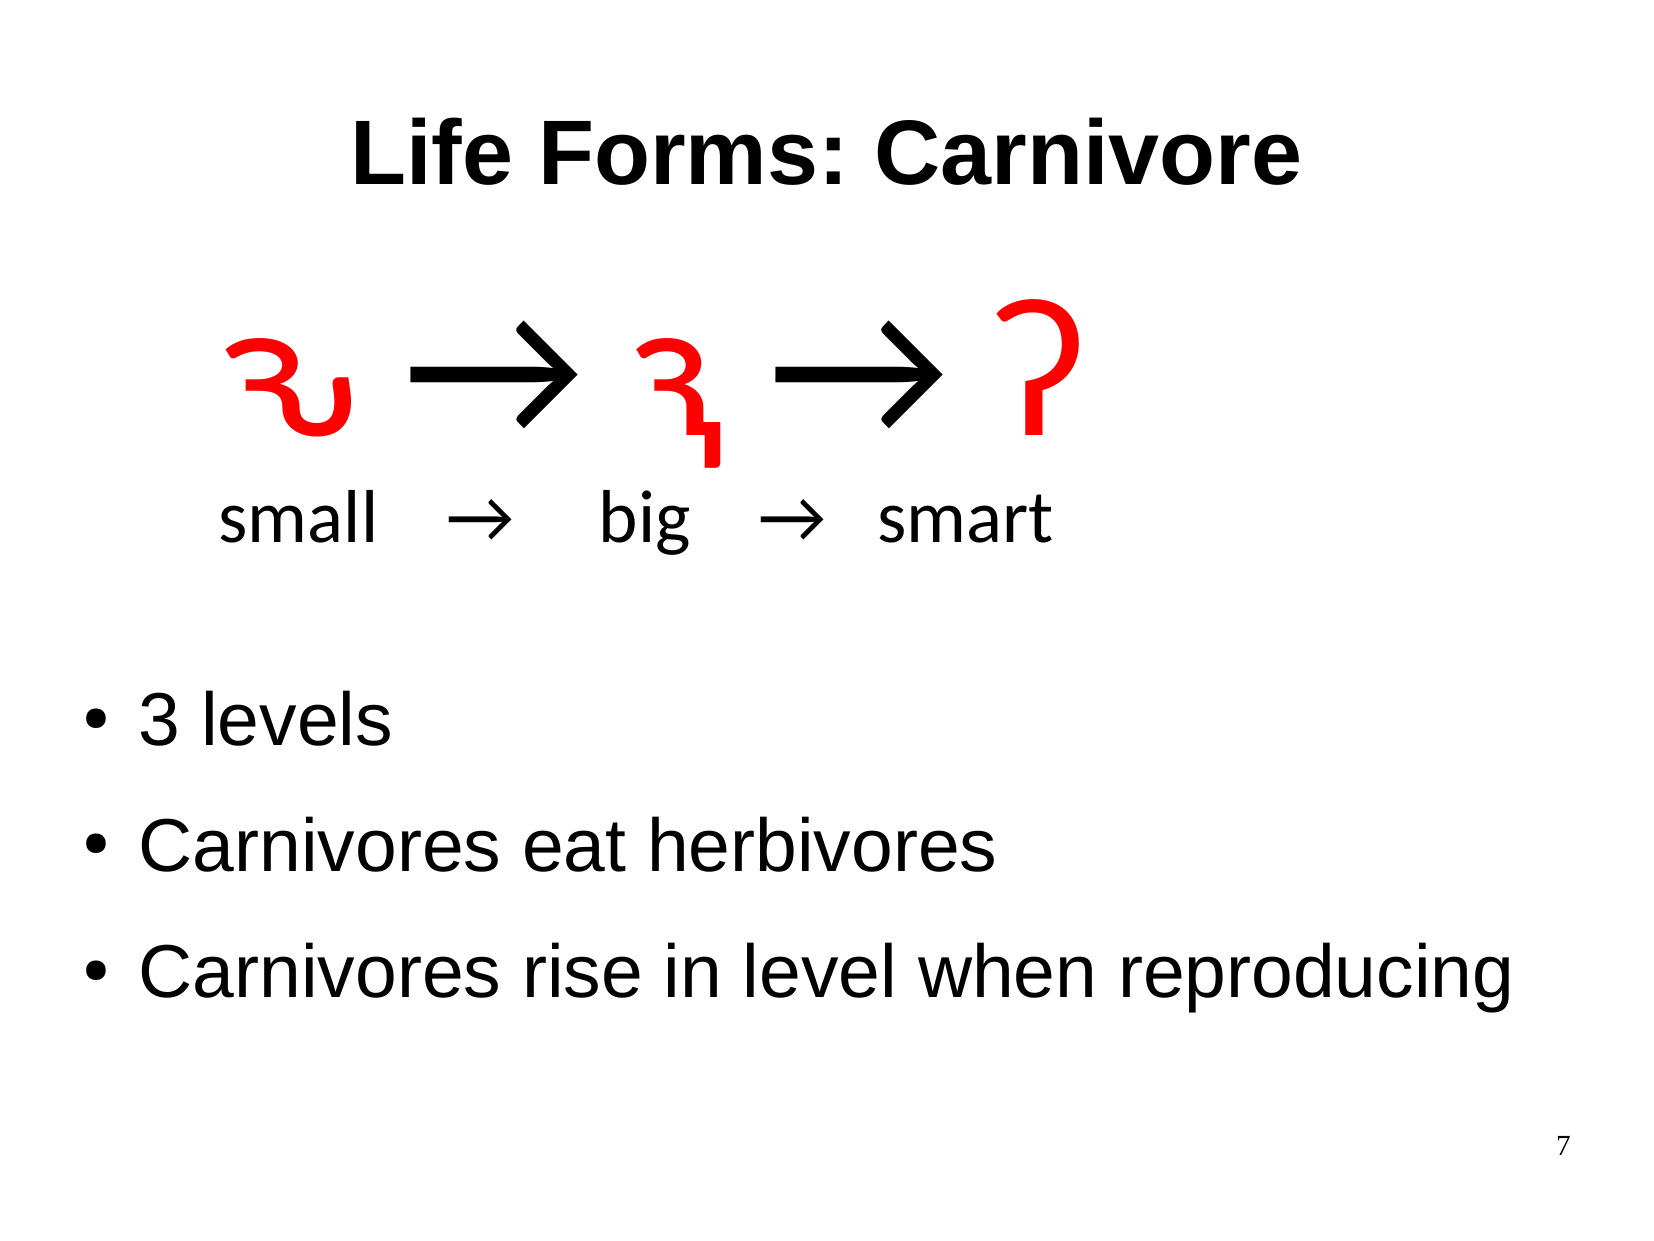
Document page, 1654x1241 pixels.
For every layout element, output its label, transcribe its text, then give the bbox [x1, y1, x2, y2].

subtitle ԅ → ԇ → ʡ small → big → smart 3 levels Carnivores eat herbivores Carnivores rise in level when reproducing [82, 256, 1571, 1043]
title Life Forms: Carnivore [82, 49, 1571, 256]
